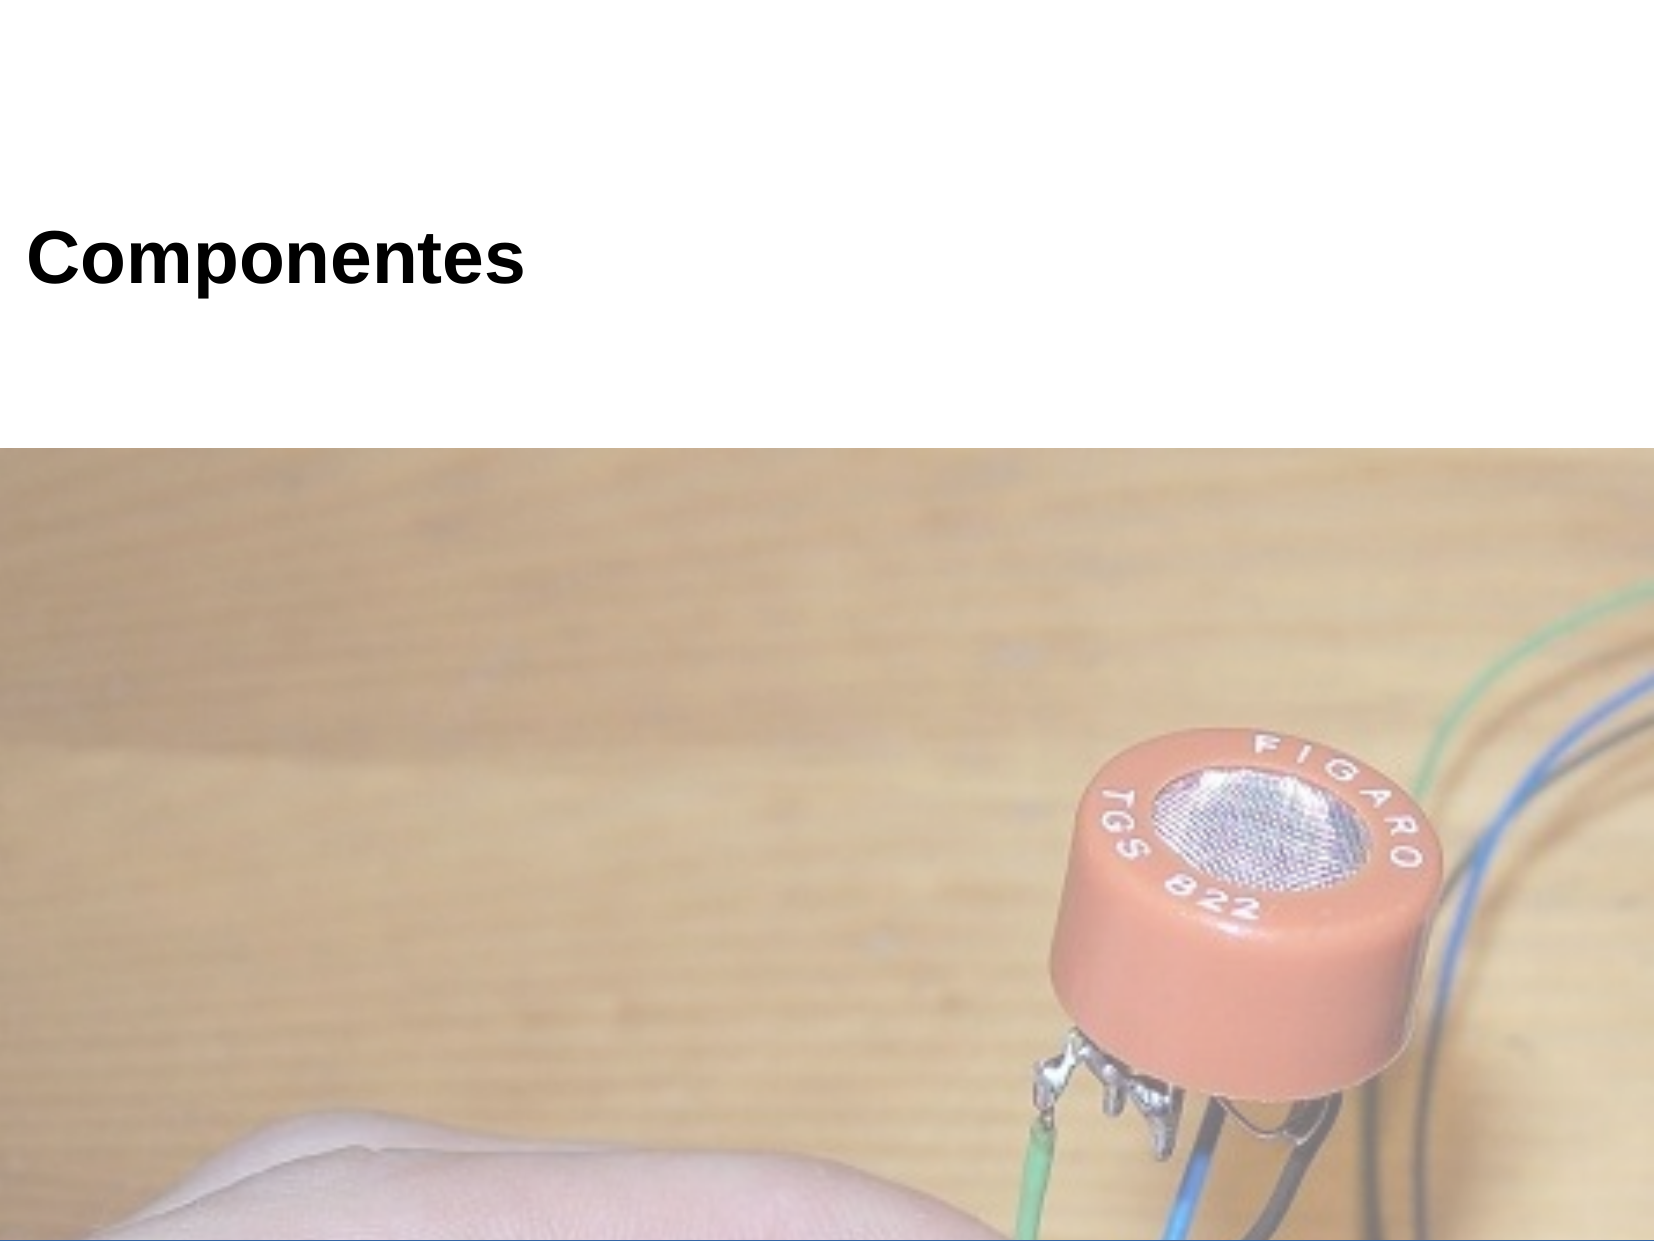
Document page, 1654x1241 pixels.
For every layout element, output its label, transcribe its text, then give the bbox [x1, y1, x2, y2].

text_box [0, 0, 1654, 1241]
text_box Componentes [11, 166, 579, 290]
